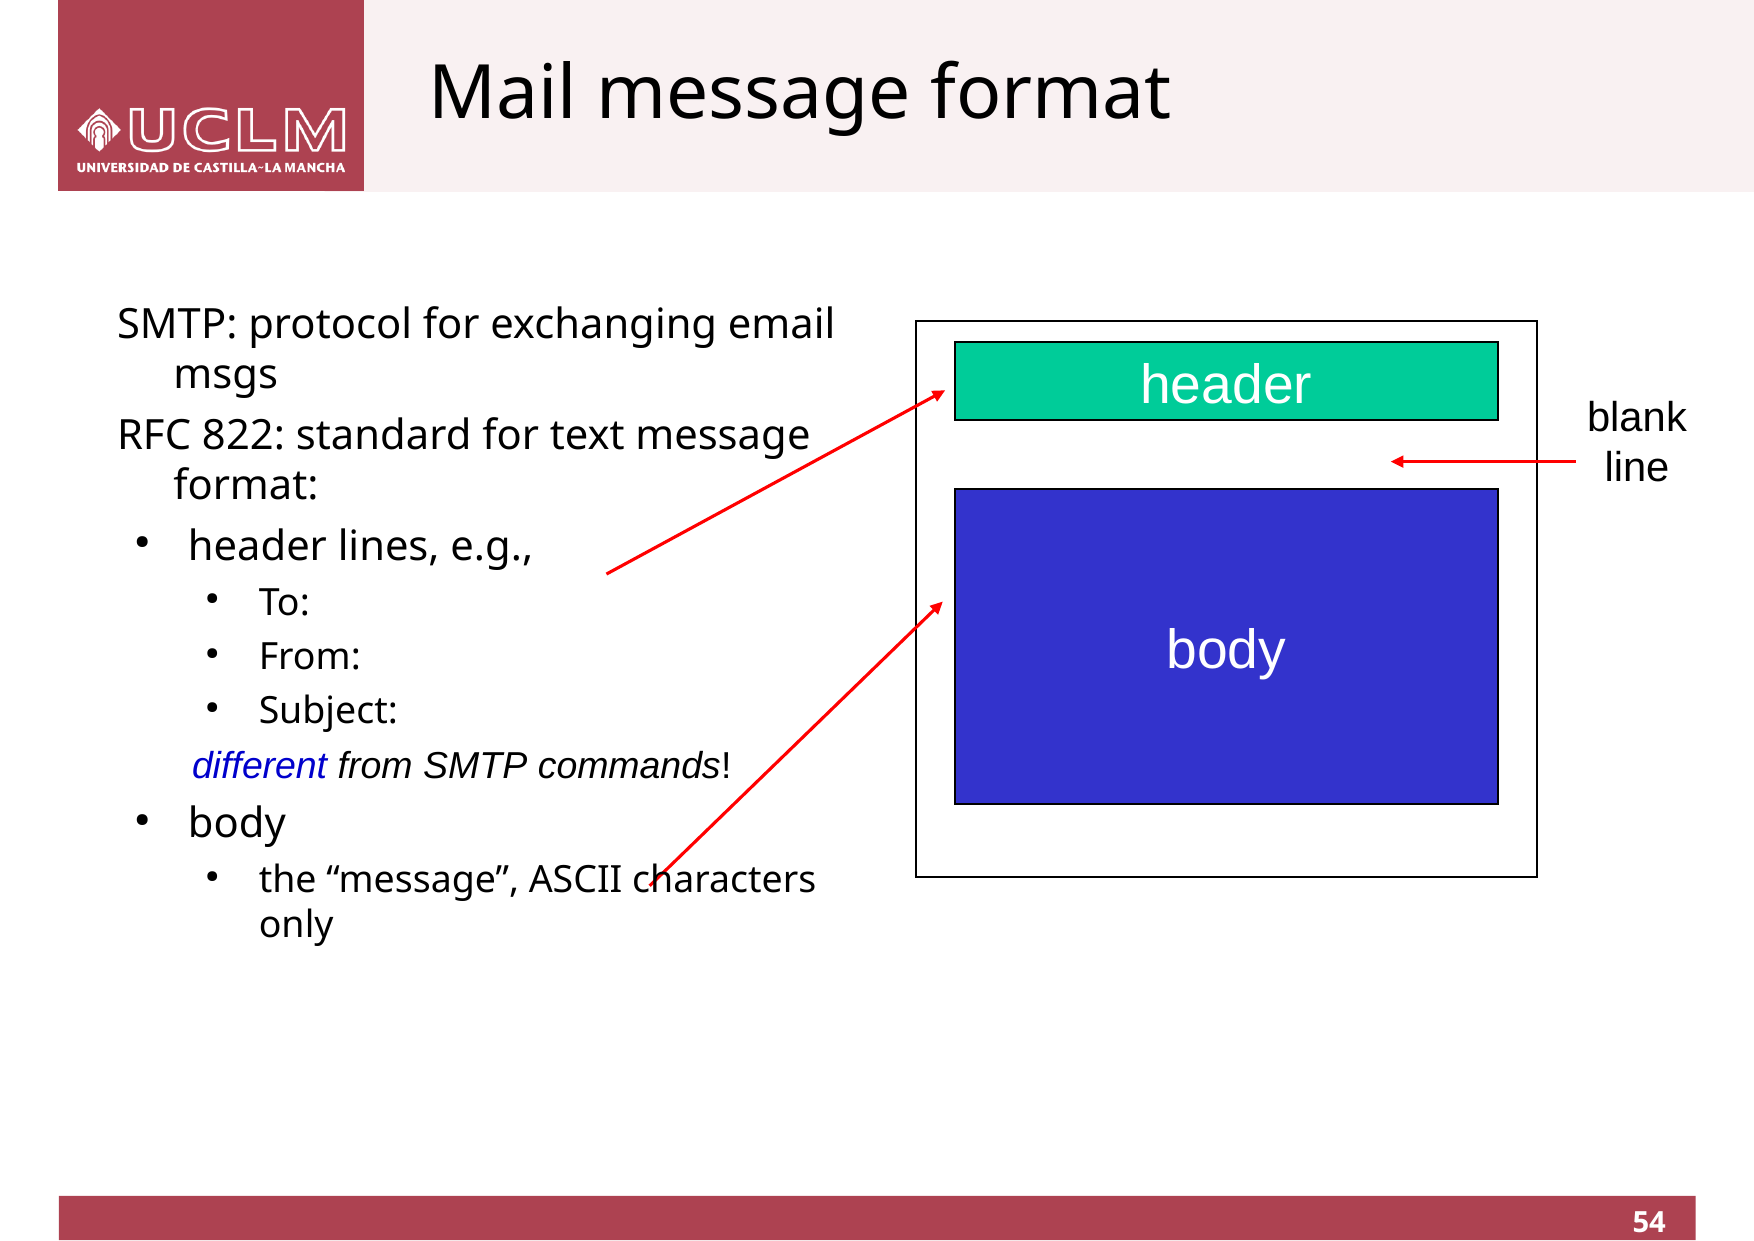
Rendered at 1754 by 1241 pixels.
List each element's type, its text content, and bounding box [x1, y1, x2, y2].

text_box body [954, 489, 1499, 804]
list SMTP: protocol for exchanging email msgs RFC 822: standard for text message format: header lines, e.g., To: From: Subject: different from SMTP commands! body the “message”, ASCII characters only [102, 289, 916, 1108]
title Mail message format [413, 0, 1667, 198]
text_box header [954, 342, 1499, 421]
picture [58, 0, 364, 191]
text_box blank line [1572, 381, 1702, 498]
